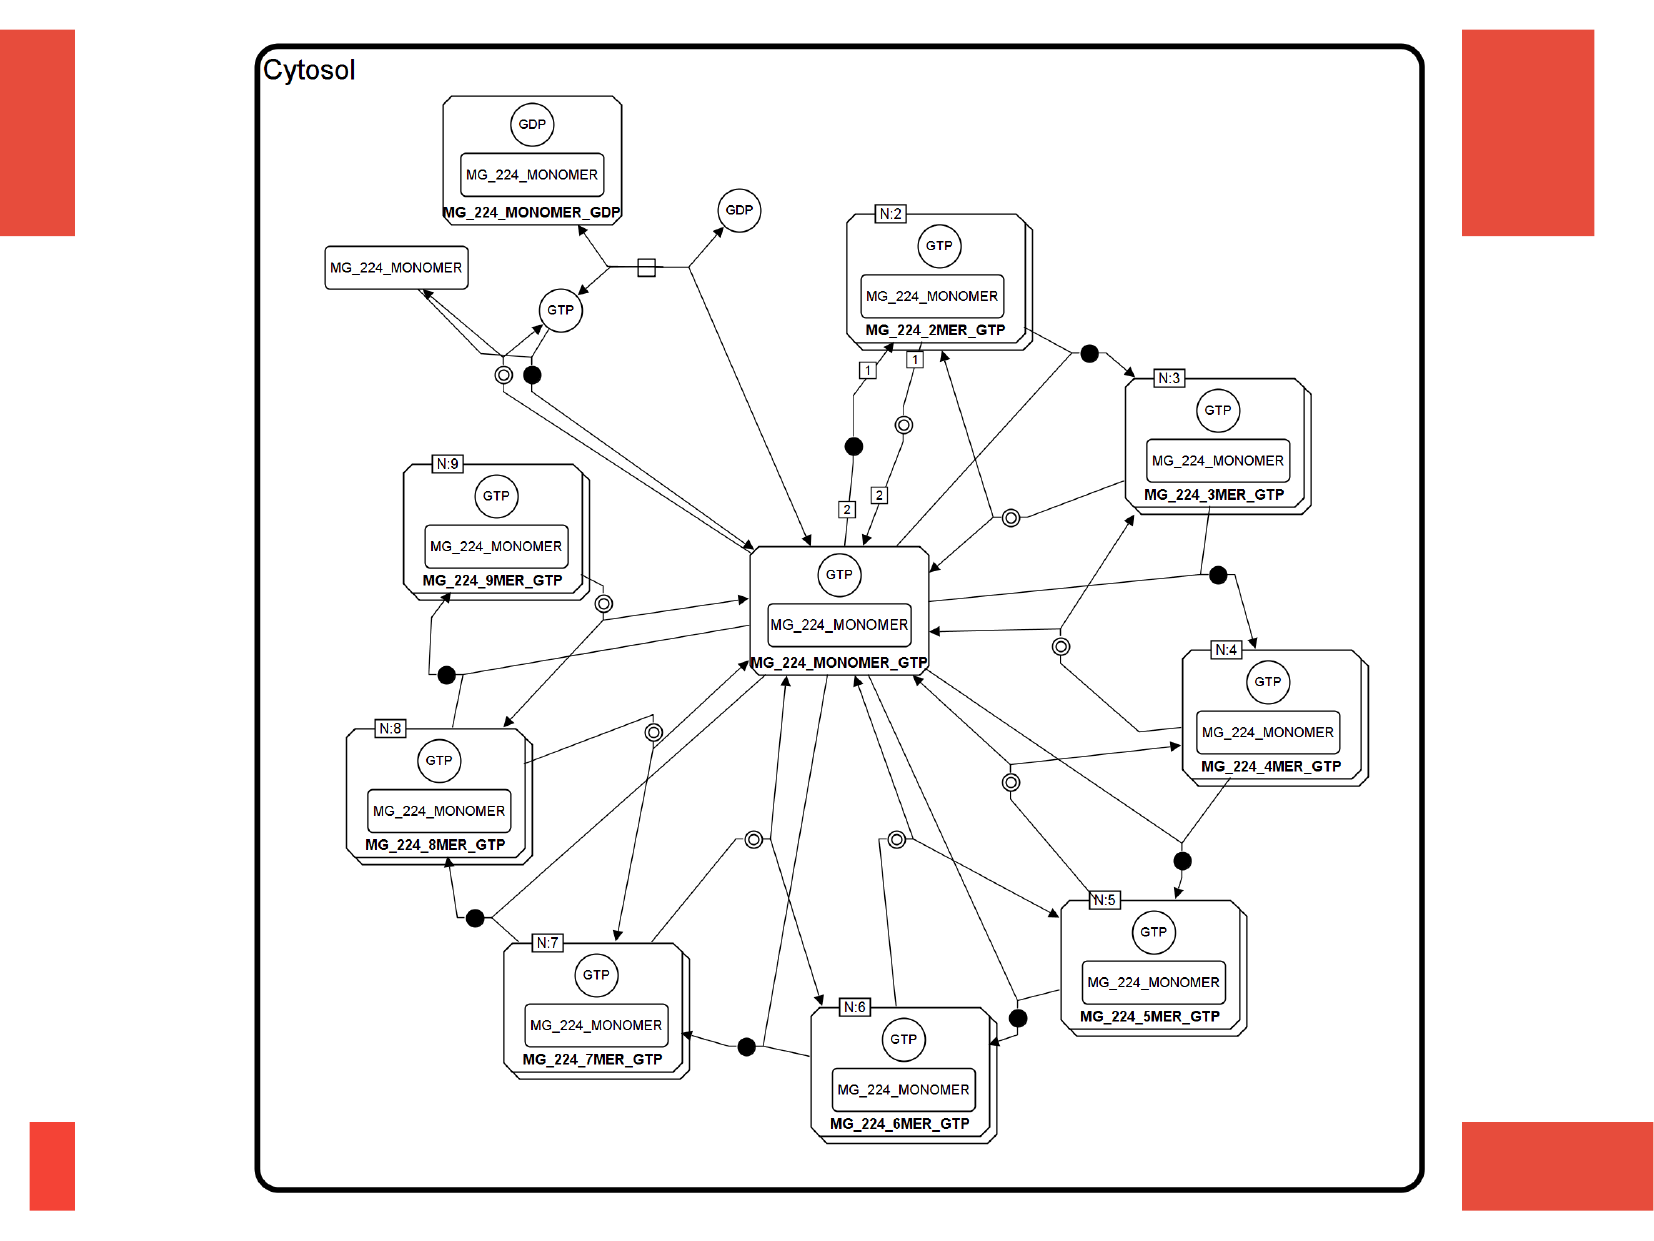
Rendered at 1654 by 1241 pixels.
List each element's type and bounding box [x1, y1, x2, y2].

picture [75, 0, 1462, 1231]
